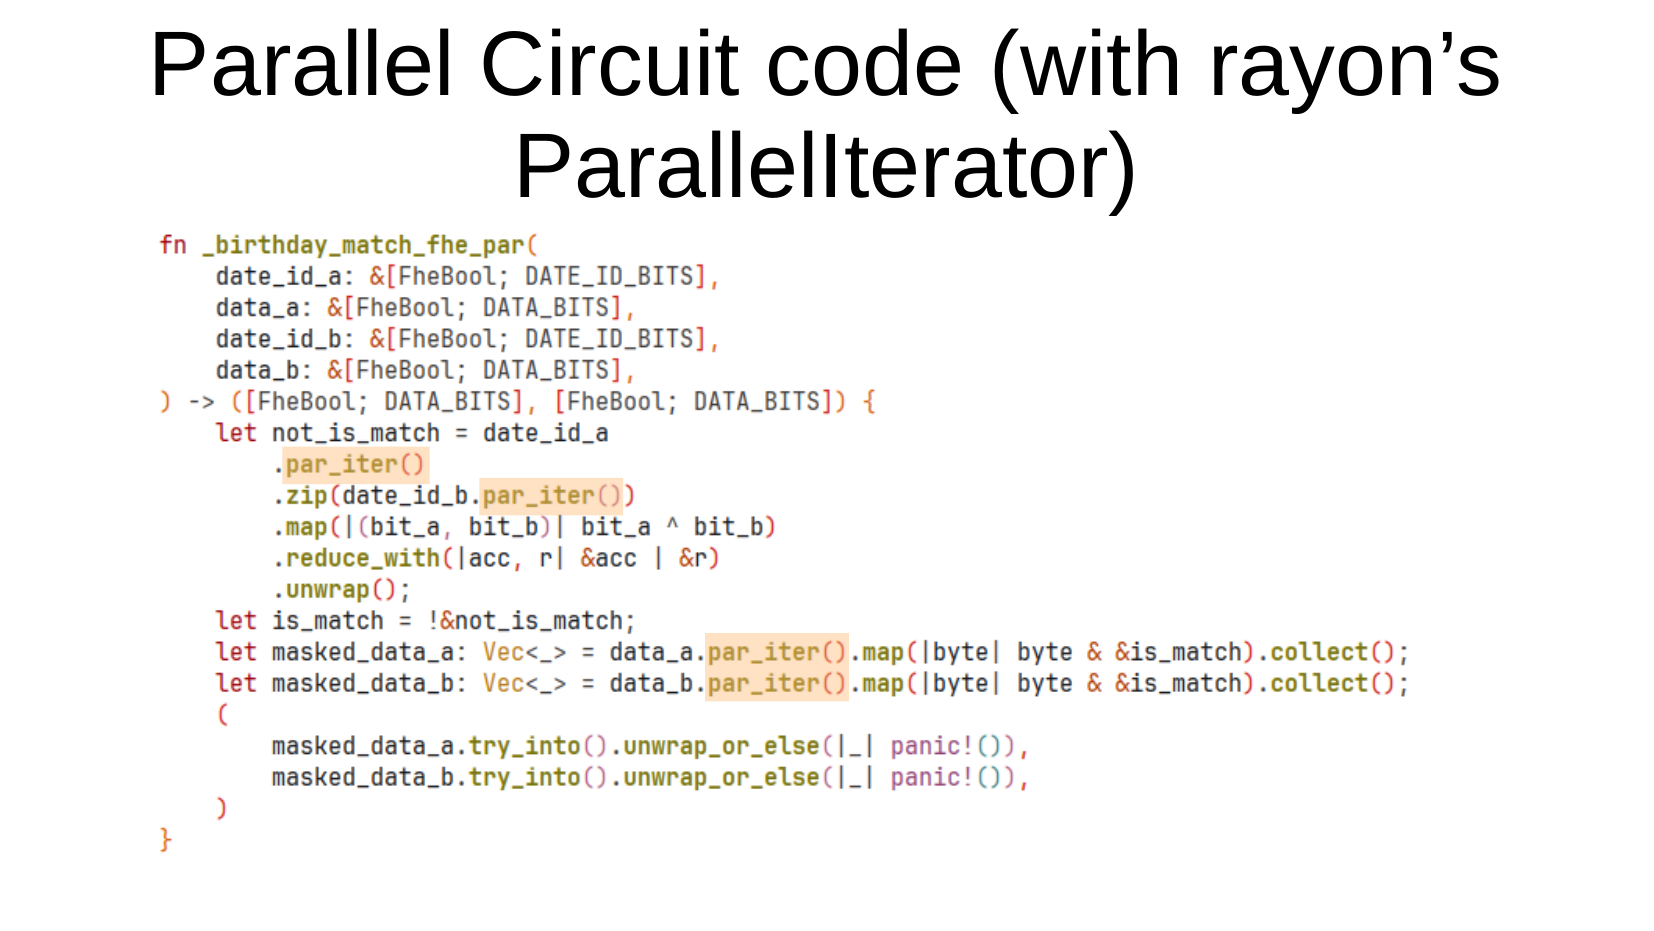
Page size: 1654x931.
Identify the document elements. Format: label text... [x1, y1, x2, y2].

text_box [705, 633, 849, 702]
picture [150, 224, 1433, 861]
text_box [479, 477, 624, 516]
text_box [282, 446, 430, 485]
title Parallel Circuit code (with rayon’s ParallelIterator) [82, 12, 1571, 218]
